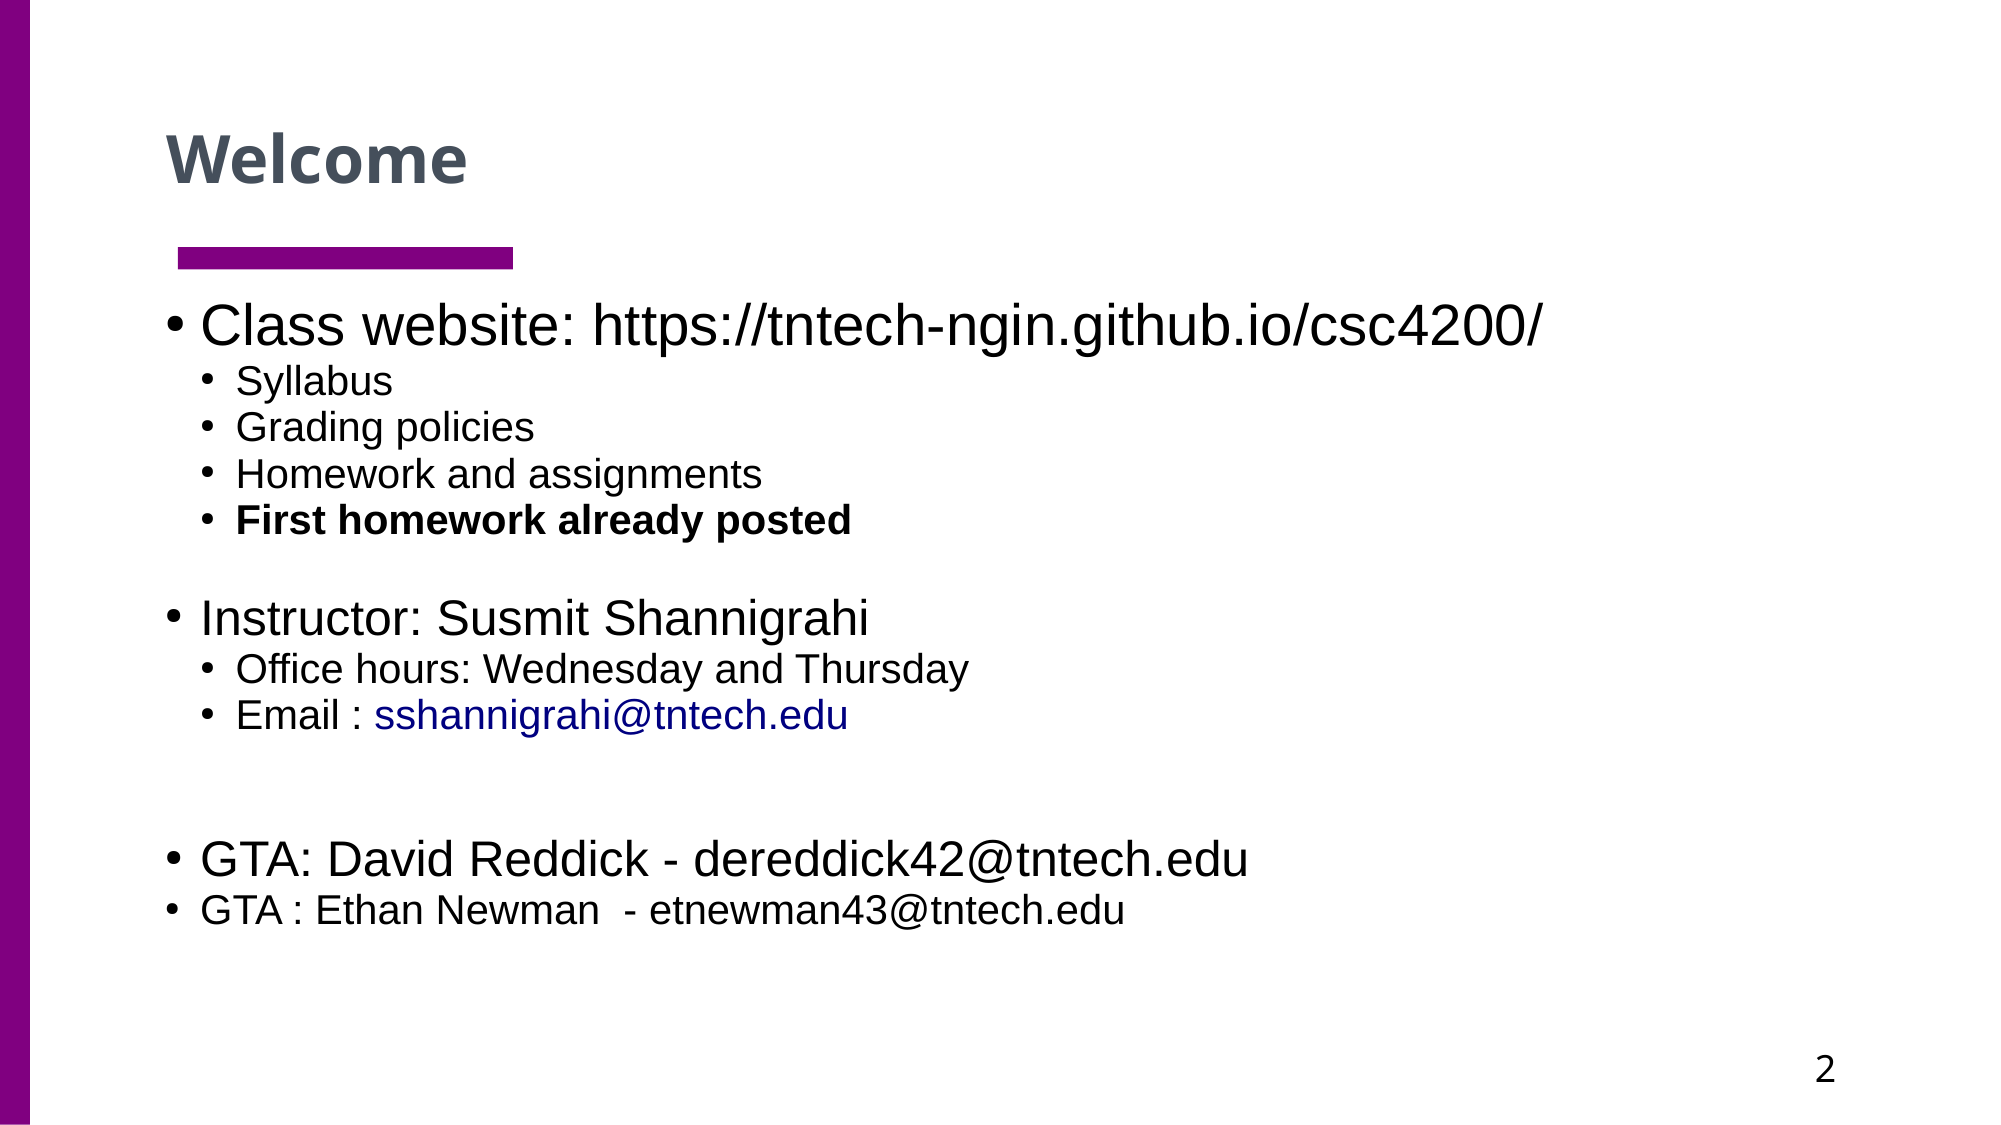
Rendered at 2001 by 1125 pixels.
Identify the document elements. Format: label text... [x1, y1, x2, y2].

text_box Welcome [151, 0, 1849, 212]
text_box Class website: https://tntech-ngin.github.io/csc4200/ Syllabus Grading policies Homework and assignments First homework already posted Instructor: Susmit Shannigrahi Office hours: Wednesday and Thursday Email : sshannigrahi@tntech.edu GTA: David Reddick - dereddick42@tntech.edu GTA : Ethan Newman - etnewman43@tntech.edu [150, 285, 1885, 1103]
